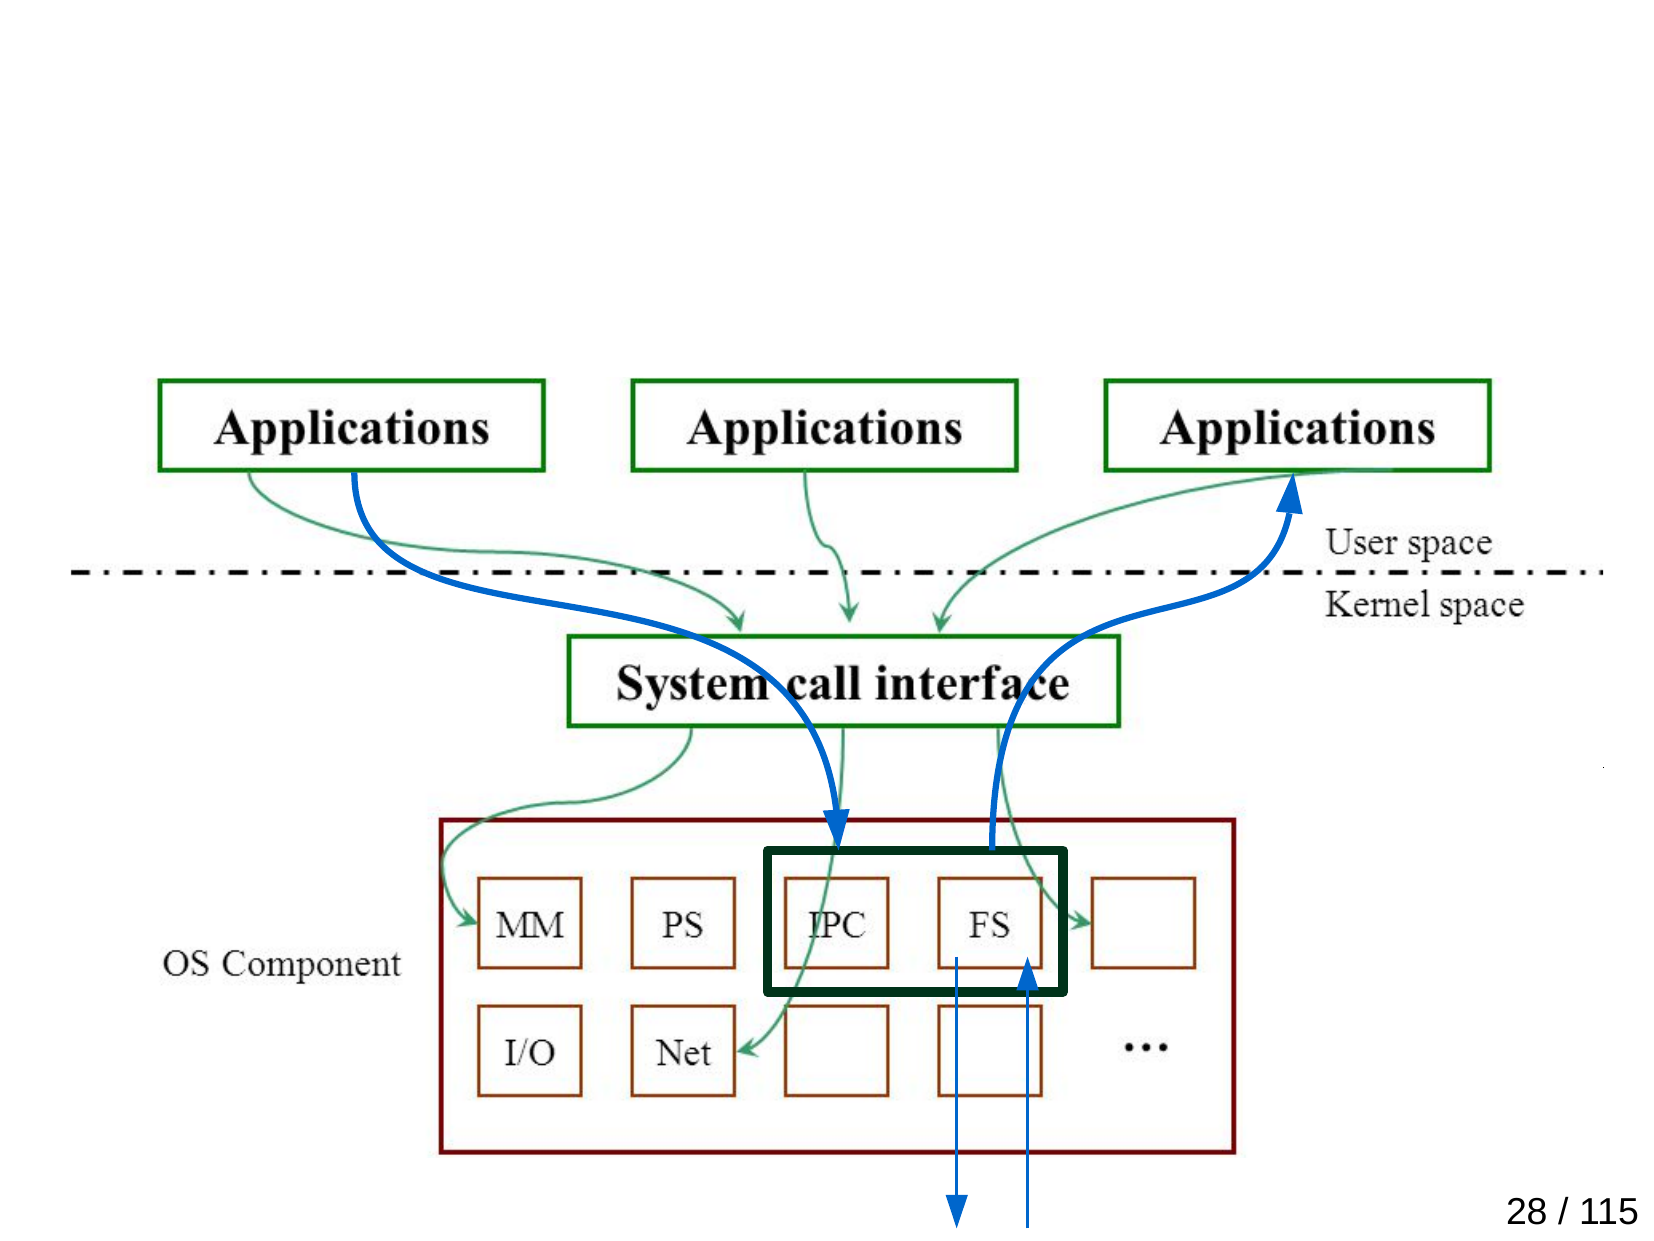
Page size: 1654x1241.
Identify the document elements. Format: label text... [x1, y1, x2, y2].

picture [70, 377, 1604, 1158]
picture [958, 997, 1026, 1158]
picture [772, 855, 1058, 987]
text_box <number> / 115 [1380, 1183, 1654, 1241]
